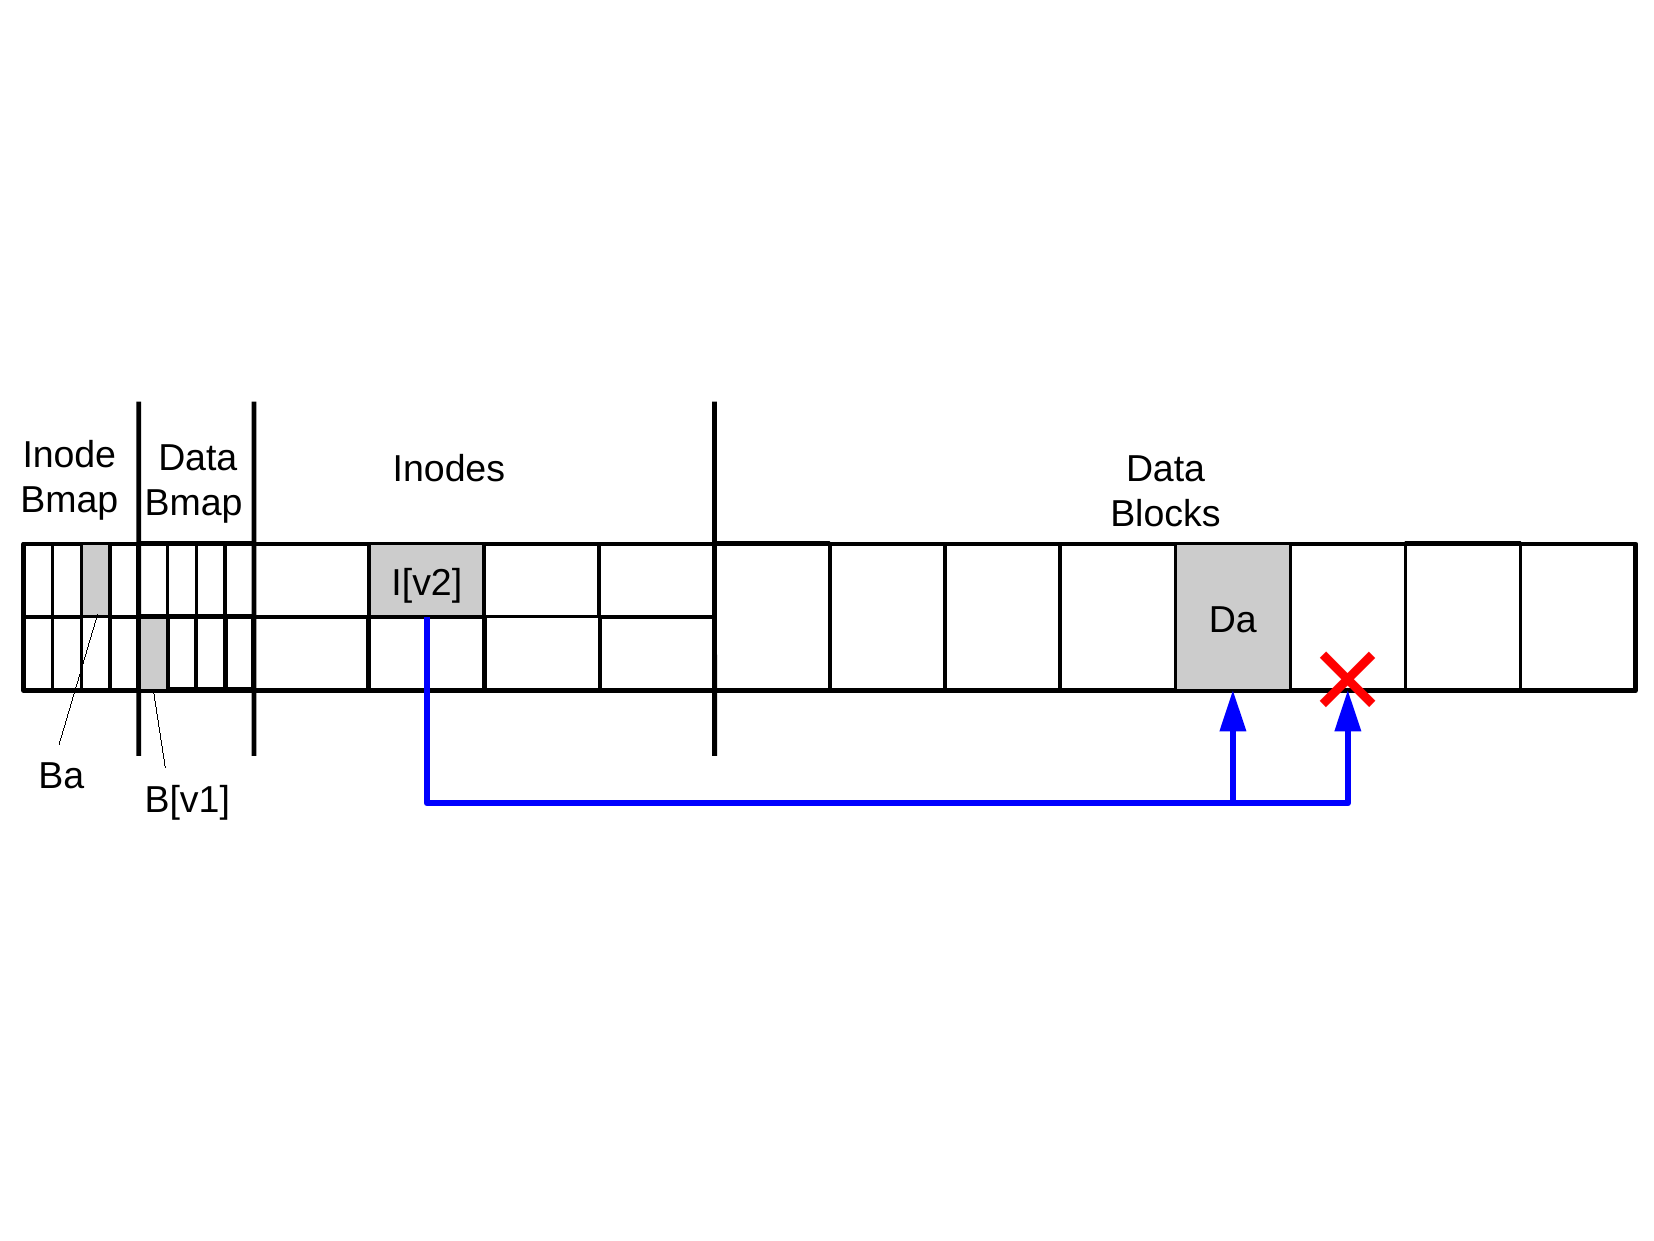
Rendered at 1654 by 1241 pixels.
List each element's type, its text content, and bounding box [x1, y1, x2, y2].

text_box I[v2] [369, 543, 482, 616]
text_box Da [1175, 543, 1289, 691]
text_box [139, 617, 166, 691]
text_box Inodes [377, 437, 544, 494]
text_box Inode Bmap [0, 422, 139, 522]
text_box Ba [23, 744, 99, 801]
text_box Data Blocks [1051, 437, 1281, 494]
text_box B[v1] [129, 767, 245, 825]
text_box × [1296, 601, 1399, 756]
text_box [81, 543, 108, 615]
text_box Data Bmap [129, 425, 266, 524]
